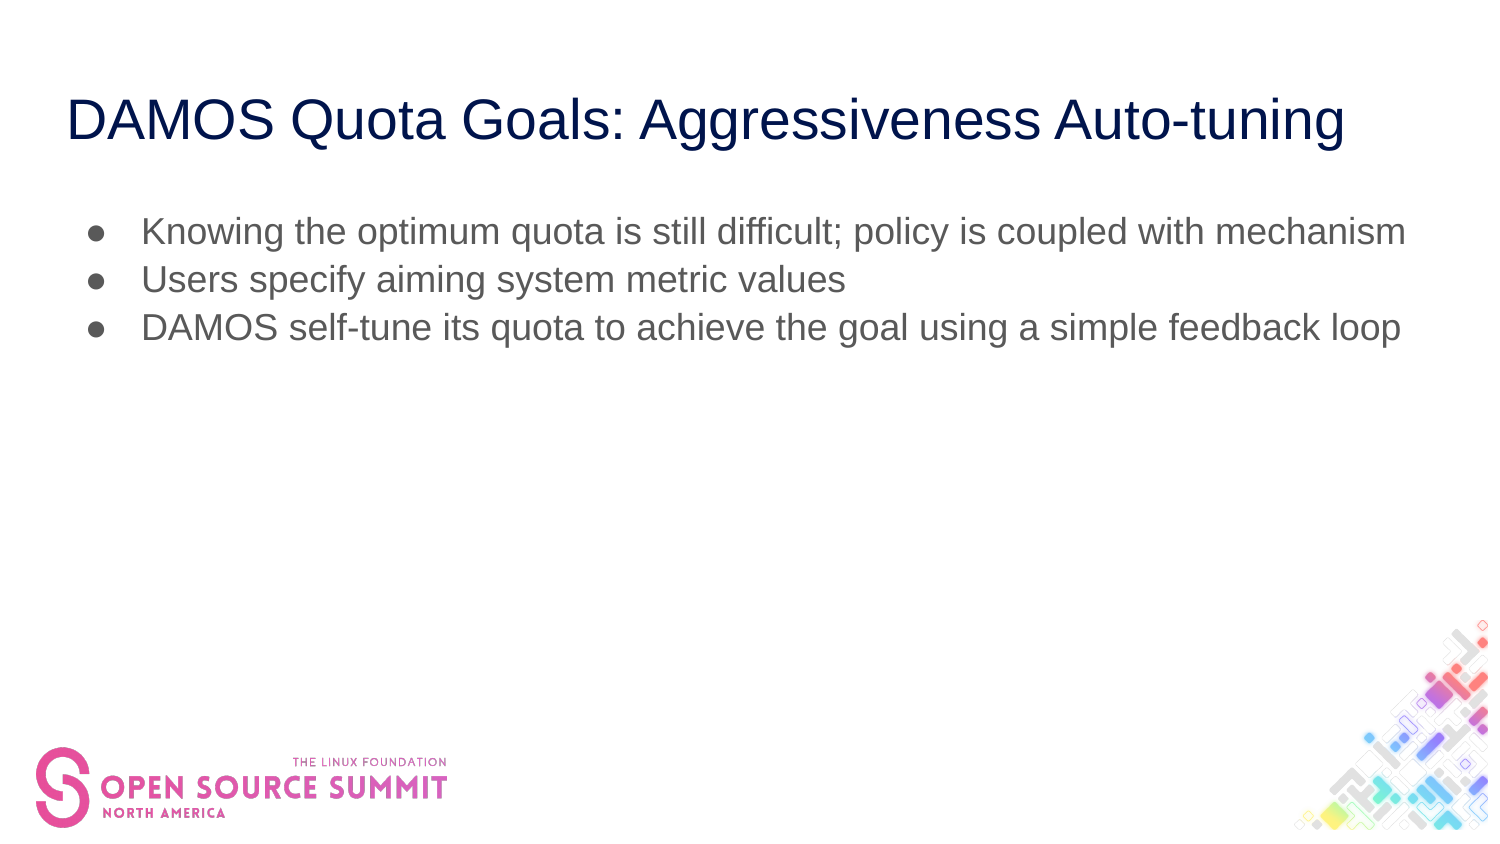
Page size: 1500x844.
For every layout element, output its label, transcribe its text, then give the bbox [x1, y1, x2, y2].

picture [36, 747, 447, 828]
title DAMOS Quota Goals: Aggressiveness Auto-tuning [51, 72, 1449, 167]
picture [1294, 620, 1488, 830]
list Knowing the optimum quota is still difficult; policy is coupled with mechanism Users specify aiming system metric values DAMOS self-tune its quota to achieve the goal using a simple feedback loop [51, 189, 1449, 734]
